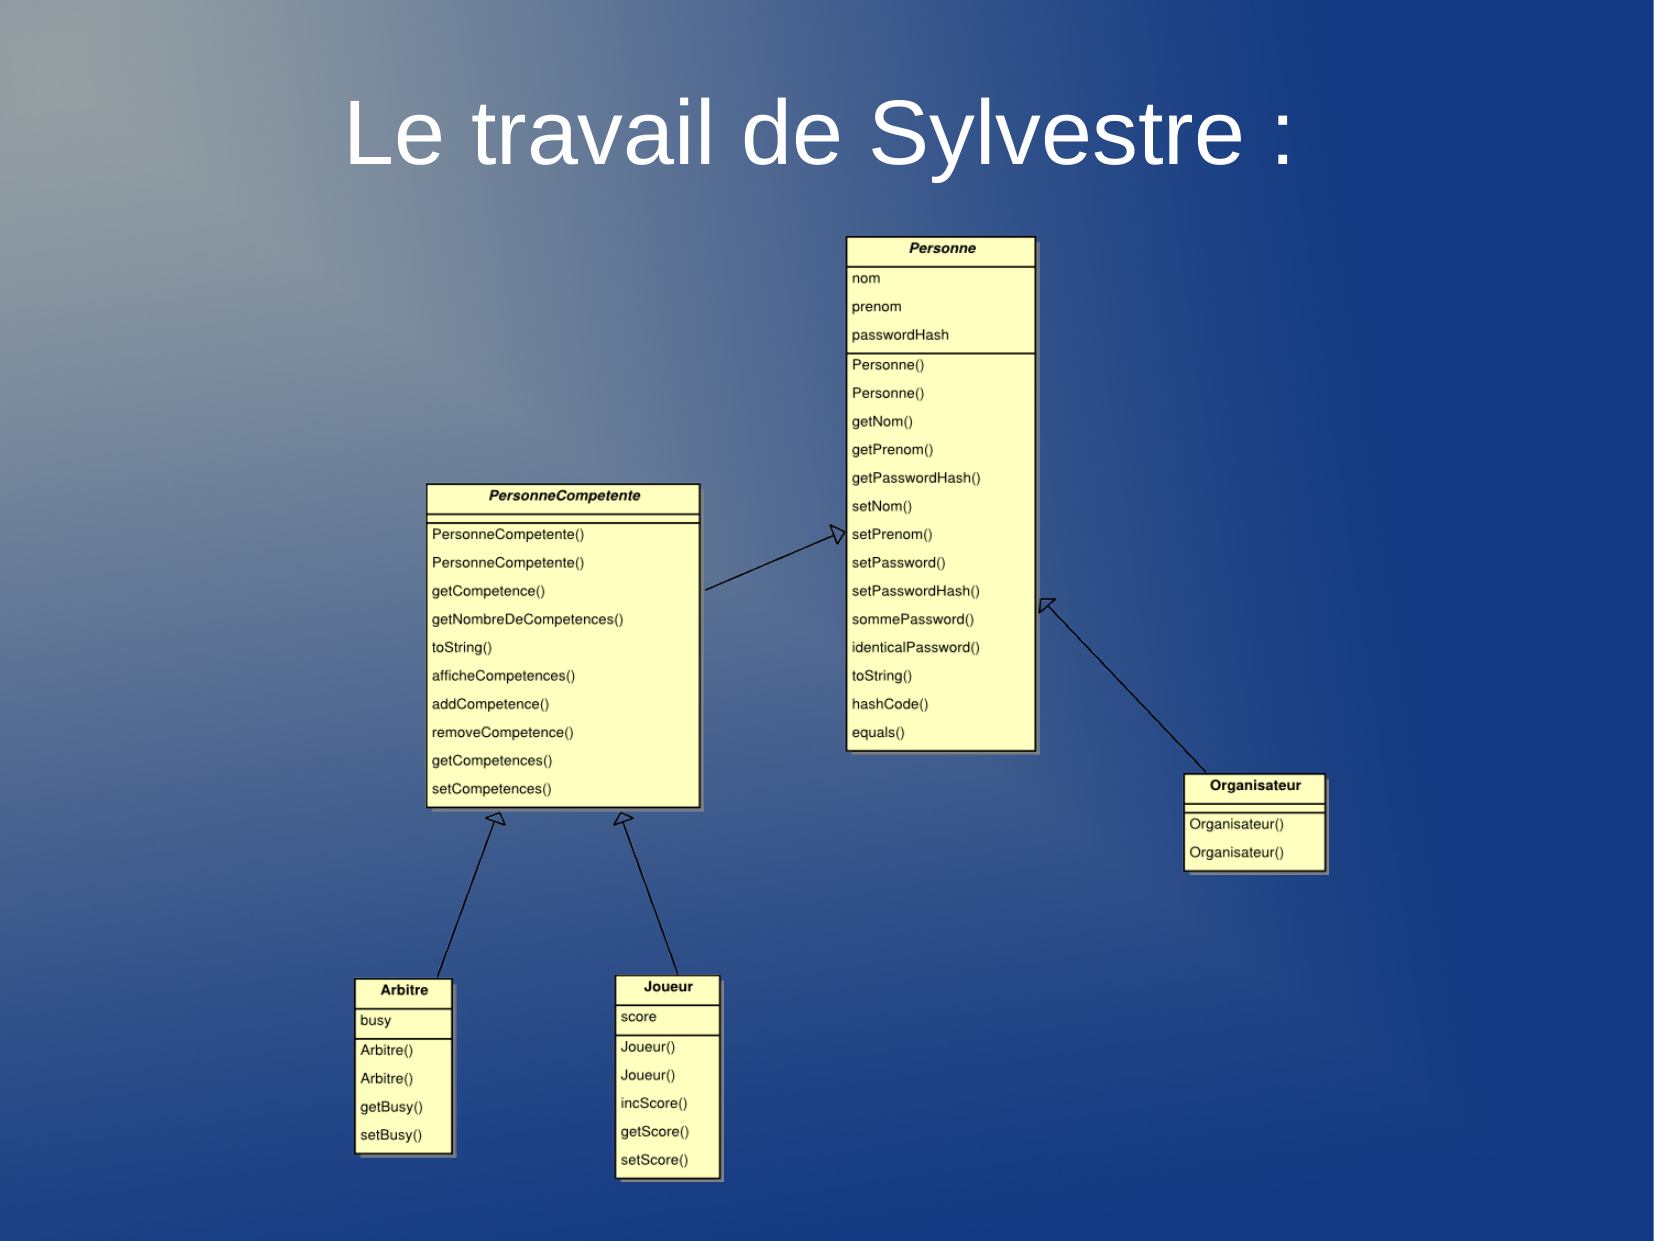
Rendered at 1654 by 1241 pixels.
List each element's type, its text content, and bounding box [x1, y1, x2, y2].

picture [0, 0, 1654, 1241]
title Le travail de Sylvestre : [76, 29, 1565, 237]
